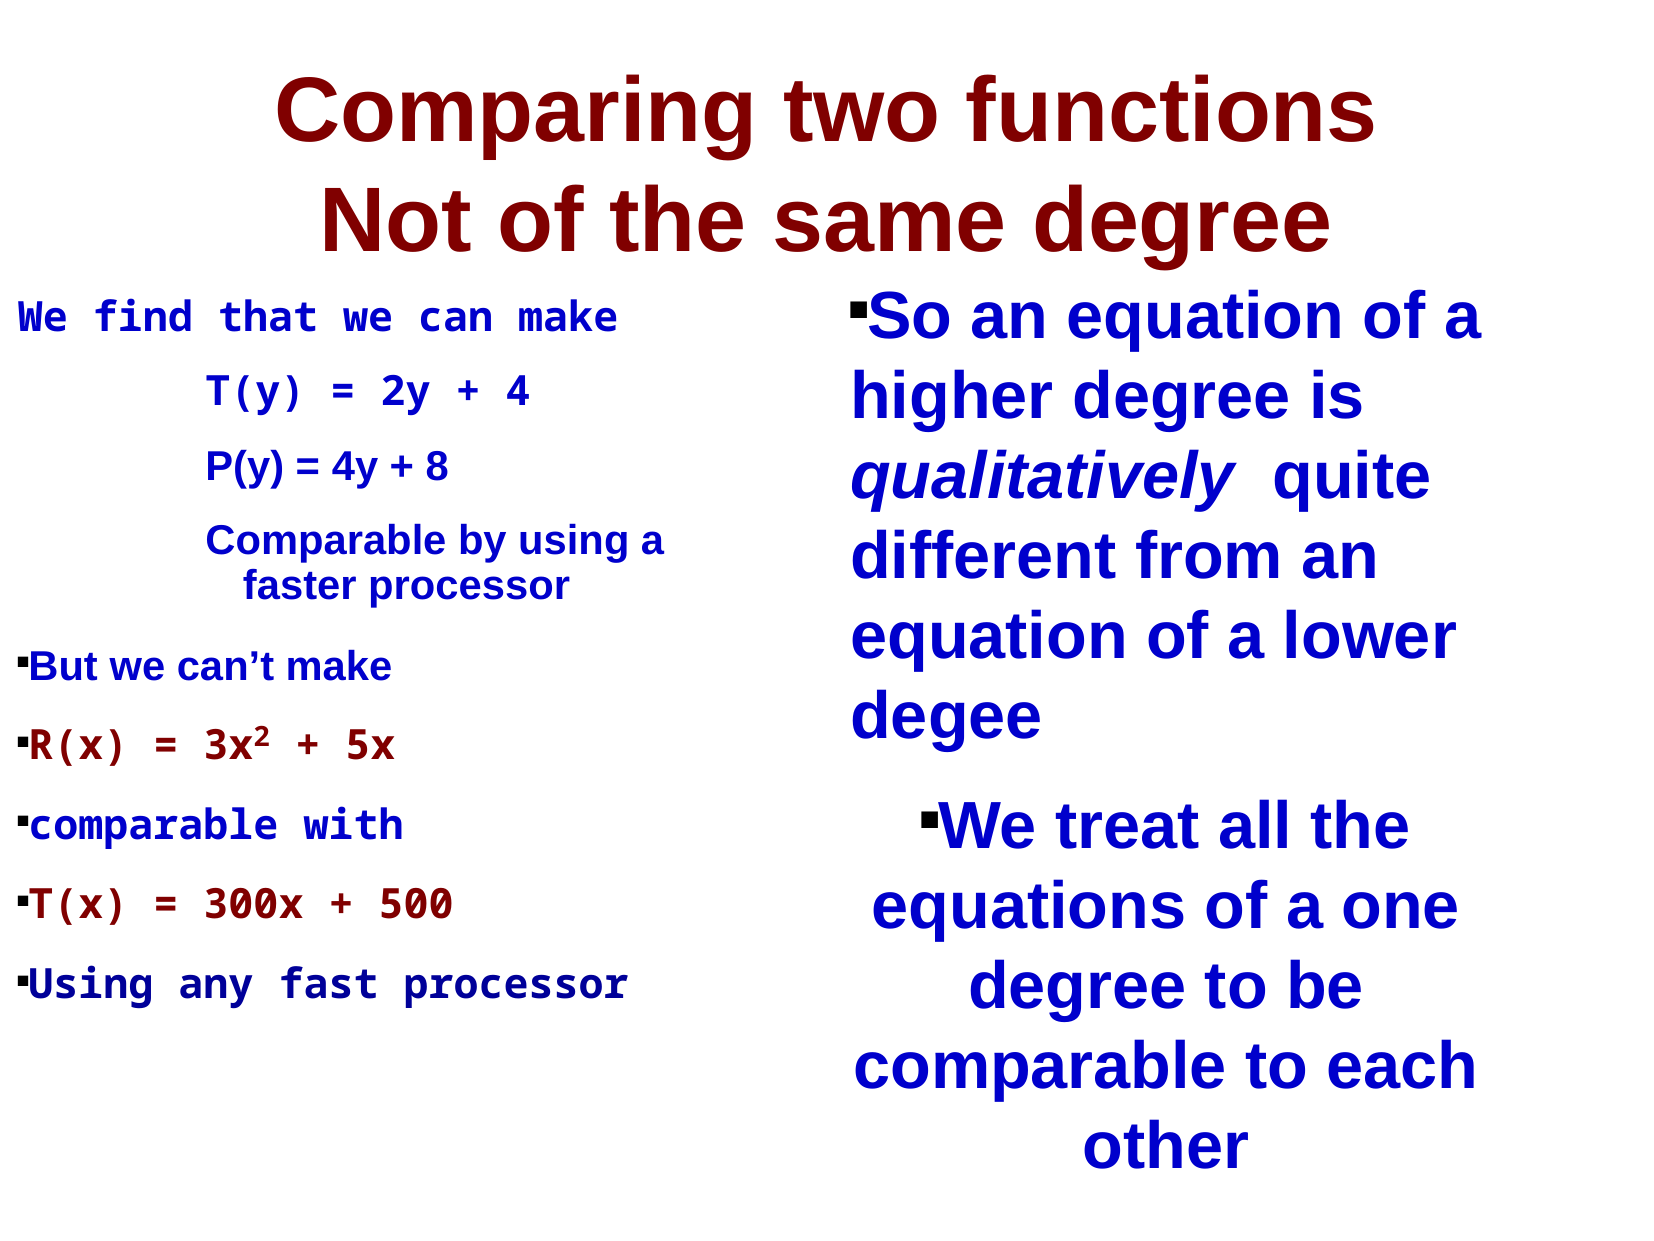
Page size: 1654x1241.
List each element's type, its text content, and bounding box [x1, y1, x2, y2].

title Comparing two functions Not of the same degree [82, 49, 1571, 257]
list We find that we can make T(y) = 2y + 4 P(y) = 4y + 8 Comparable by using a faster processor But we can’t make R(x) = 3x2 + 5x comparable with T(x) = 300x + 500 Using any fast processor [17, 290, 745, 1010]
list So an equation of a higher degree is qualitatively quite different from an equation of a lower degee We treat all the equations of a one degree to be comparable to each other [850, 271, 1560, 1193]
